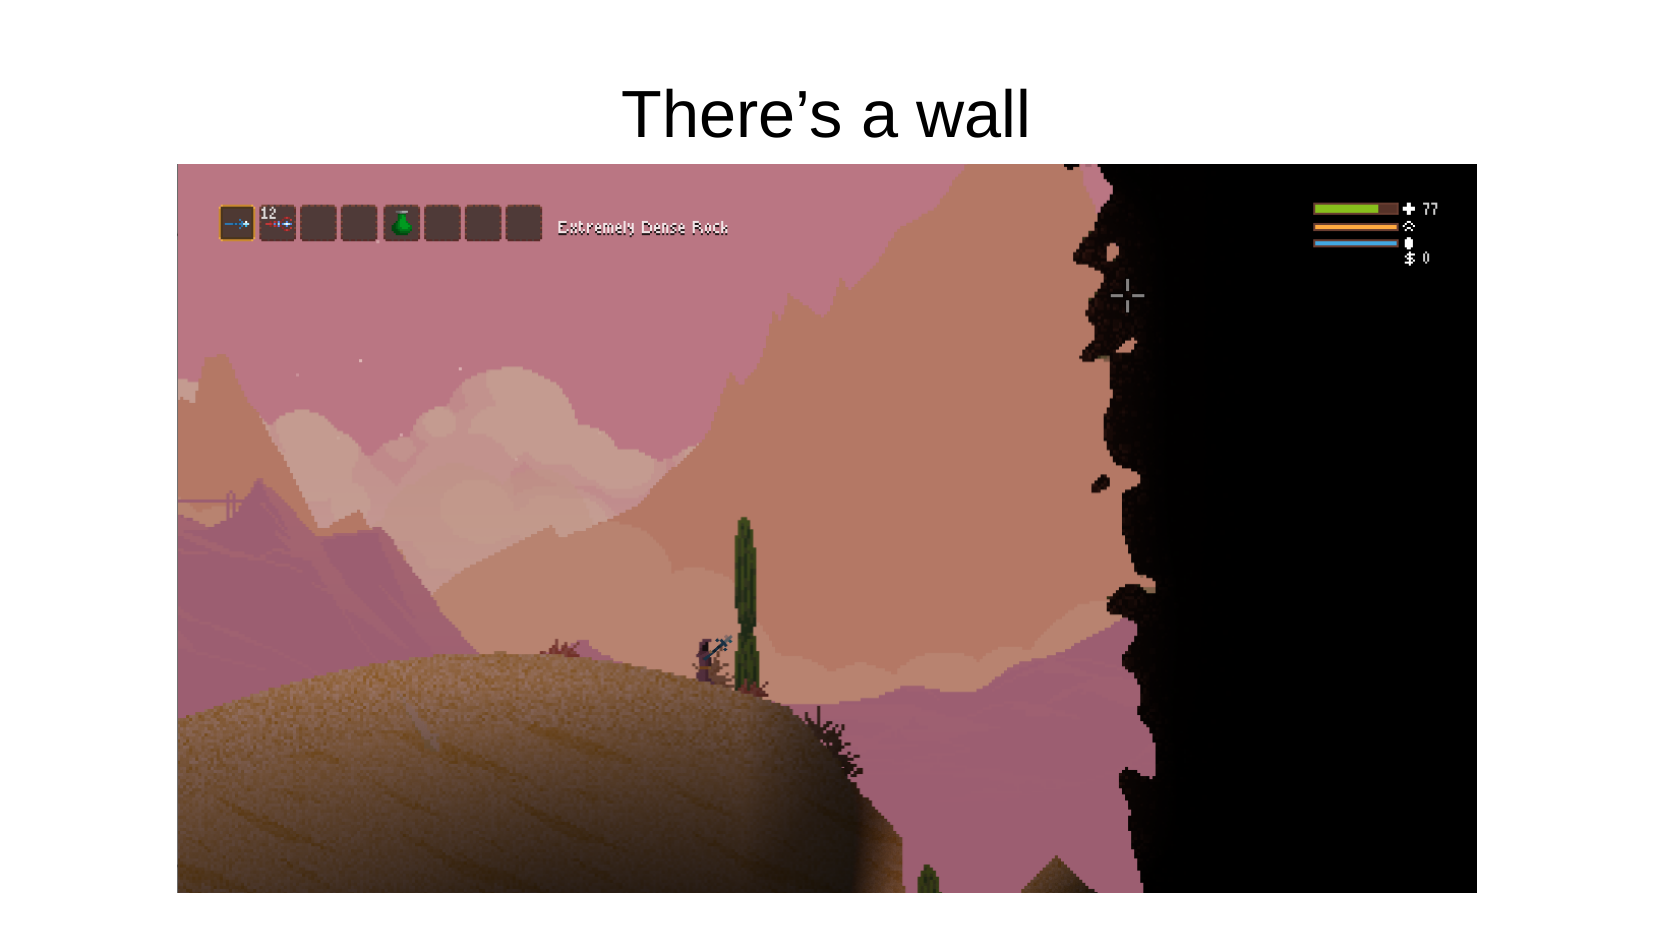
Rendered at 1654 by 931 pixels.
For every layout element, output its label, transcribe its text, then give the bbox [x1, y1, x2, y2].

picture [177, 164, 1477, 894]
title There’s a wall [82, 37, 1571, 193]
